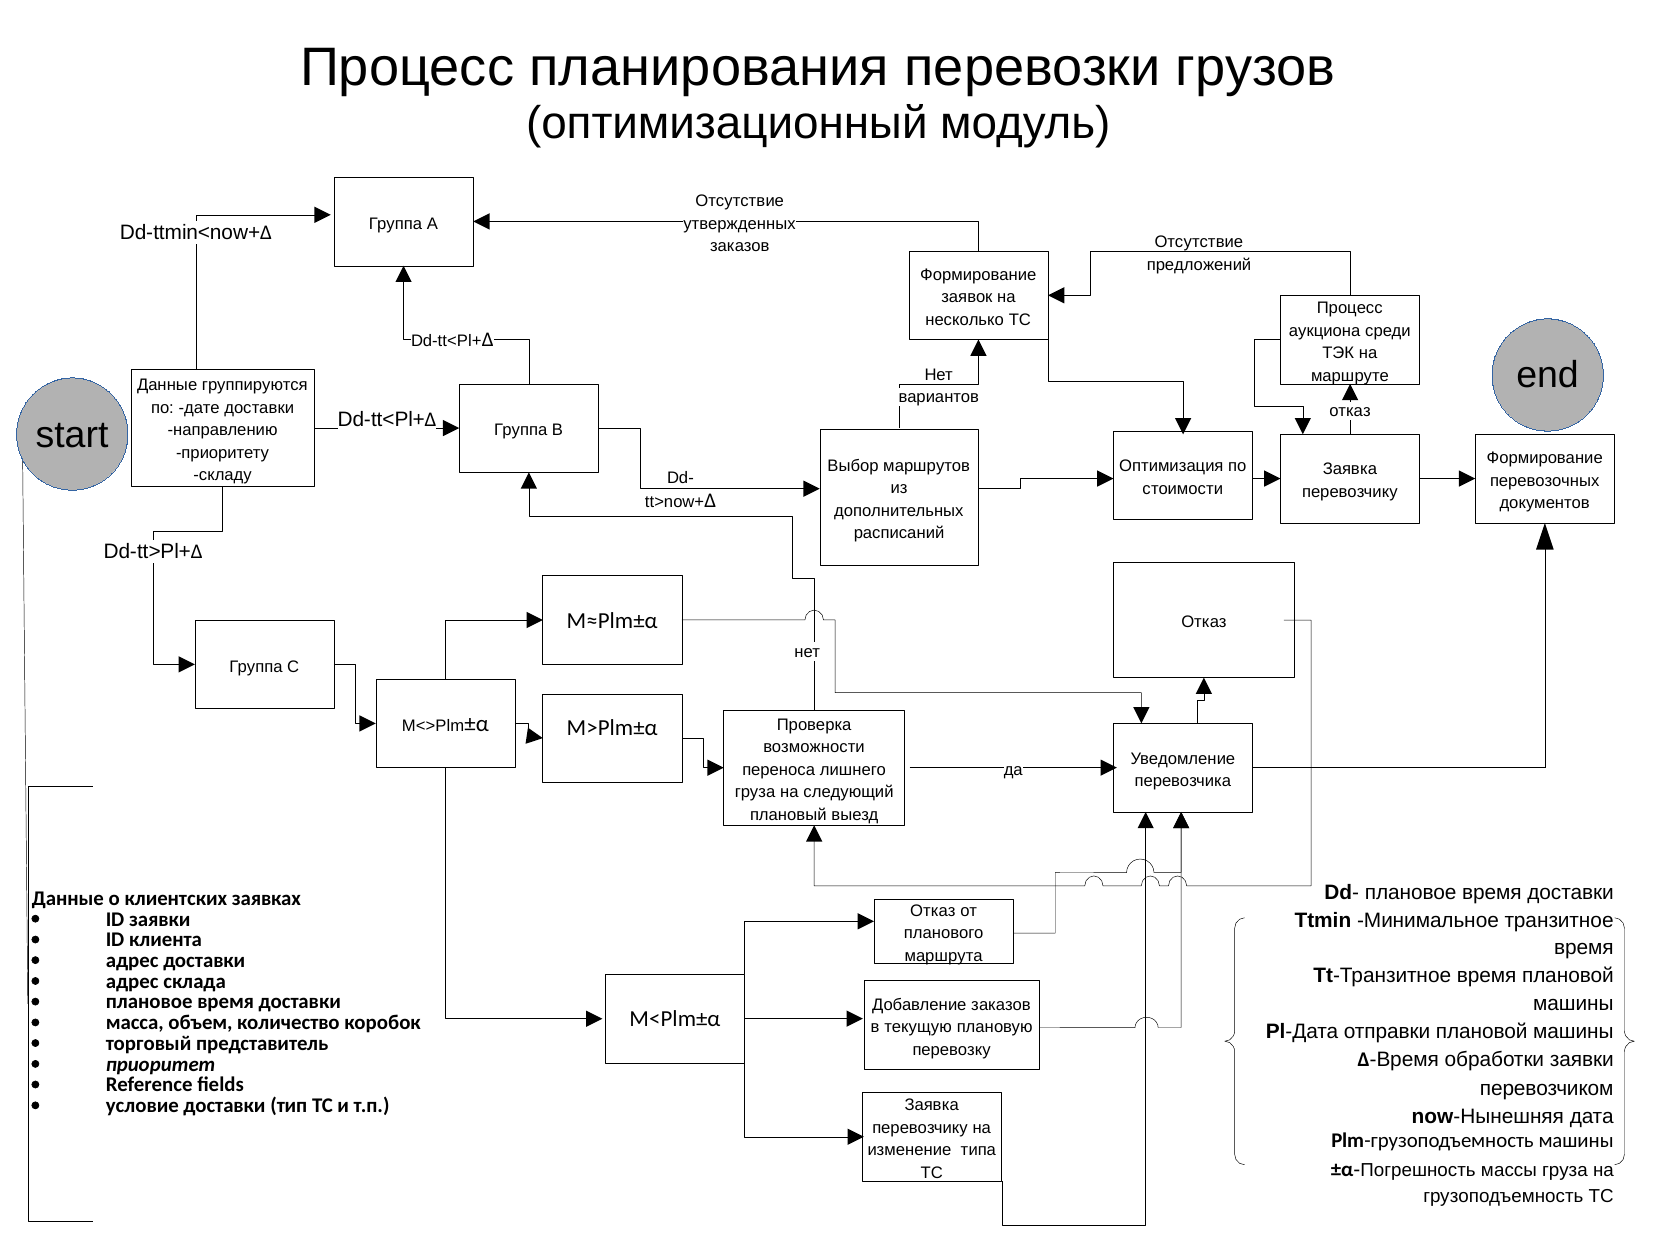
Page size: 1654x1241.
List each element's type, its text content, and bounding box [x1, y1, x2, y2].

text_box нет [767, 630, 834, 670]
text_box Отказ [1113, 562, 1295, 678]
text_box Процесс планирования перевозки грузов (оптимизационный модуль) [133, 29, 1504, 169]
text_box M<Plm±α [605, 974, 745, 1063]
text_box Формирование заявок на несколько ТС [908, 250, 1048, 340]
text_box M>Plm±α [542, 693, 682, 783]
text_box Формирование перевозочных документов [1475, 434, 1615, 523]
text_box Отсутствие предложений [1116, 219, 1283, 283]
text_box нет [836, 630, 847, 670]
text_box Данные о клиентских заявках  ID заявки  ID клиента  адрес доставки  адрес склада  плановое время доставки  масса, объем, количество коробок  торговый представитель  приоритет  Reference fields  условие доставки (тип ТС и т.п.) [27, 786, 418, 1222]
text_box Выбор маршрутов из дополнительных расписаний [819, 415, 979, 579]
text_box end [1492, 318, 1604, 432]
text_box Процесс аукциона среди ТЭК на маршруте [1280, 287, 1420, 392]
text_box Группа В [459, 383, 599, 473]
text_box Нет вариантов [874, 351, 1003, 416]
text_box Заявка перевозчику на изменение типа ТС [862, 1084, 1002, 1189]
text_box M<>Plm±α [375, 679, 515, 768]
text_box Группа С [194, 620, 334, 709]
text_box start [16, 377, 128, 491]
text_box отказ [1310, 389, 1390, 429]
text_box да [818, 748, 1209, 788]
text_box Dd-tt>Pl+Δ [94, 509, 212, 612]
text_box Группа А [333, 177, 474, 266]
text_box Dd-tt>now+Δ [623, 452, 738, 516]
text_box Dd-tt<Pl+Δ [402, 303, 503, 376]
text_box Проверка возможности переноса лишнего груза на следующий плановый выезд [723, 690, 905, 845]
text_box Оптимизация по стоимости [1113, 431, 1253, 520]
text_box Dd-ttmin<now+Δ [94, 190, 298, 271]
text_box Dd-tt<Pl+Δ [328, 377, 446, 480]
text_box Отказ от планового маршрута [874, 888, 1014, 966]
text_box Добавление заказов в текущую плановую перевозку [863, 966, 1040, 1084]
text_box M≈Plm±α [542, 575, 682, 665]
text_box Уведомление перевозчика [1113, 723, 1253, 812]
text_box Заявка перевозчику [1280, 434, 1420, 523]
text_box Dd- плановое время доставки Ttmin -Минимальное транзитное время Tt-Транзитное время плановой машины Pl-Дата отправки плановой машины Δ-Время обработки заявки перевозчиком now-Нынешняя дата Plm-грузоподъемность машины ±α-Погрешность массы груза на грузоподъемность ТС [1237, 830, 1622, 1241]
text_box Отсутствие утвержденных заказов [654, 177, 825, 266]
text_box Dd-tt>now+Δ [623, 517, 738, 525]
text_box Данные группируются по: -дате доставки -направлению -приоритету -складу [130, 351, 315, 506]
